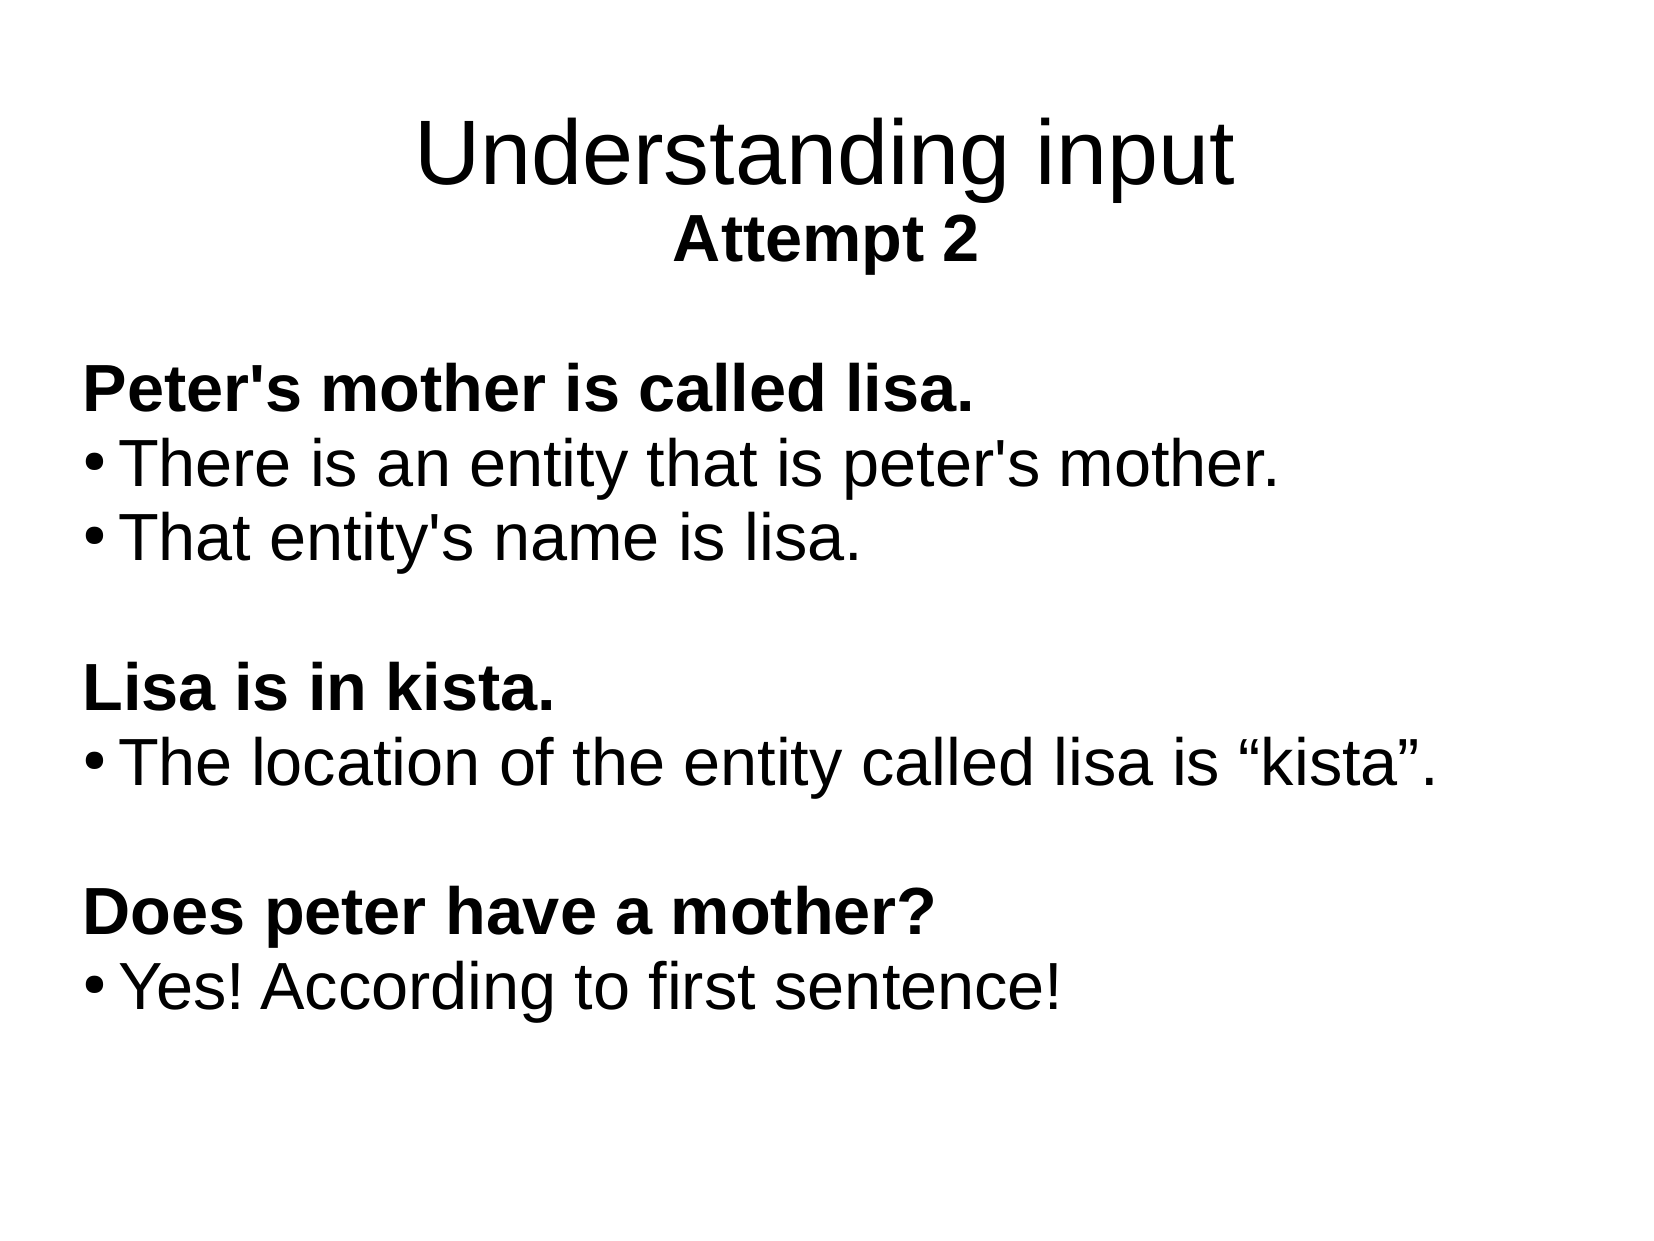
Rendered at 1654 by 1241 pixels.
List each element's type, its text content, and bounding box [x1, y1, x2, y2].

title Understanding input [82, 49, 1571, 201]
subtitle Attempt 2 Peter's mother is called lisa. There is an entity that is peter's mother. That entity's name is lisa. Lisa is in kista. The location of the entity called lisa is “kista”. Does peter have a mother? Yes! According to first sentence! [82, 201, 1571, 1099]
